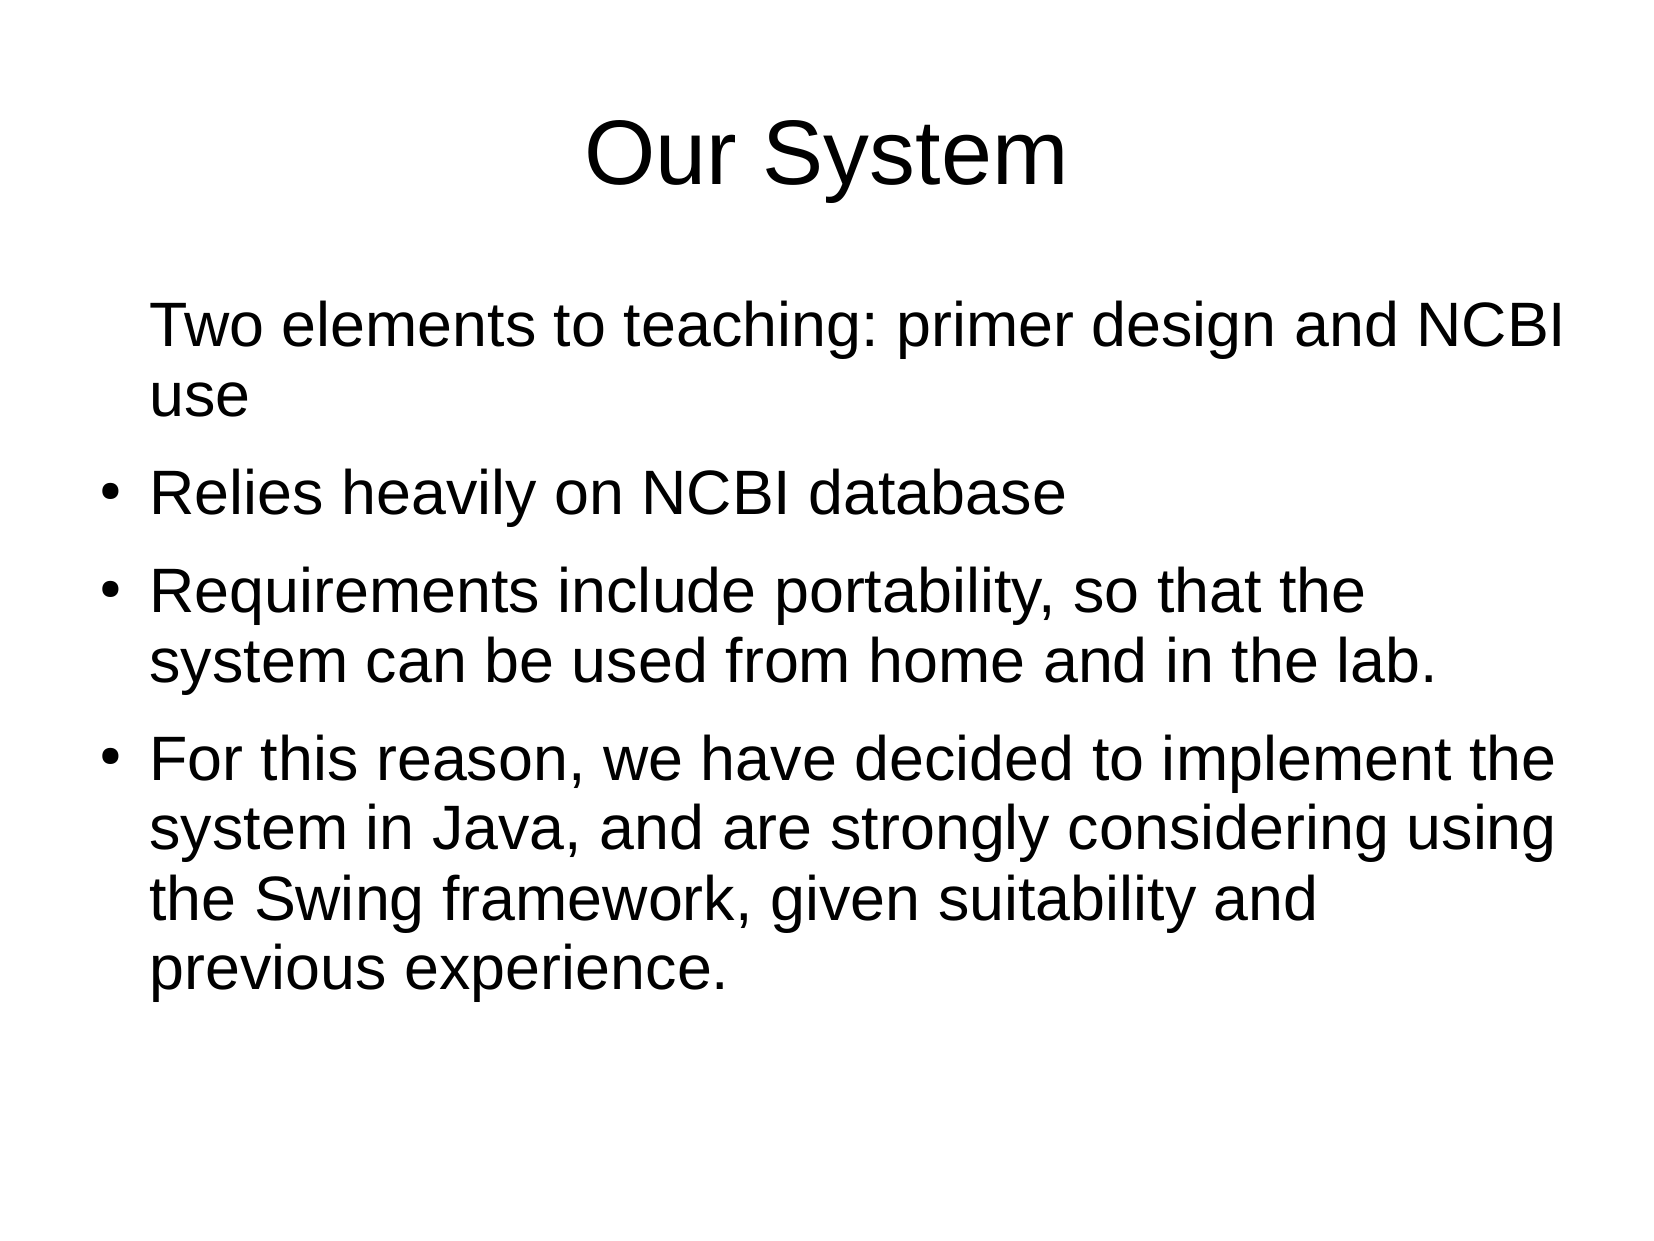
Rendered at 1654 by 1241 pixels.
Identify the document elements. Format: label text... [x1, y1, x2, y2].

title Our System [82, 49, 1571, 257]
list Two elements to teaching: primer design and NCBI use Relies heavily on NCBI database Requirements include portability, so that the system can be used from home and in the lab. For this reason, we have decided to implement the system in Java, and are strongly considering using the Swing framework, given suitability and previous experience. [82, 290, 1571, 1109]
